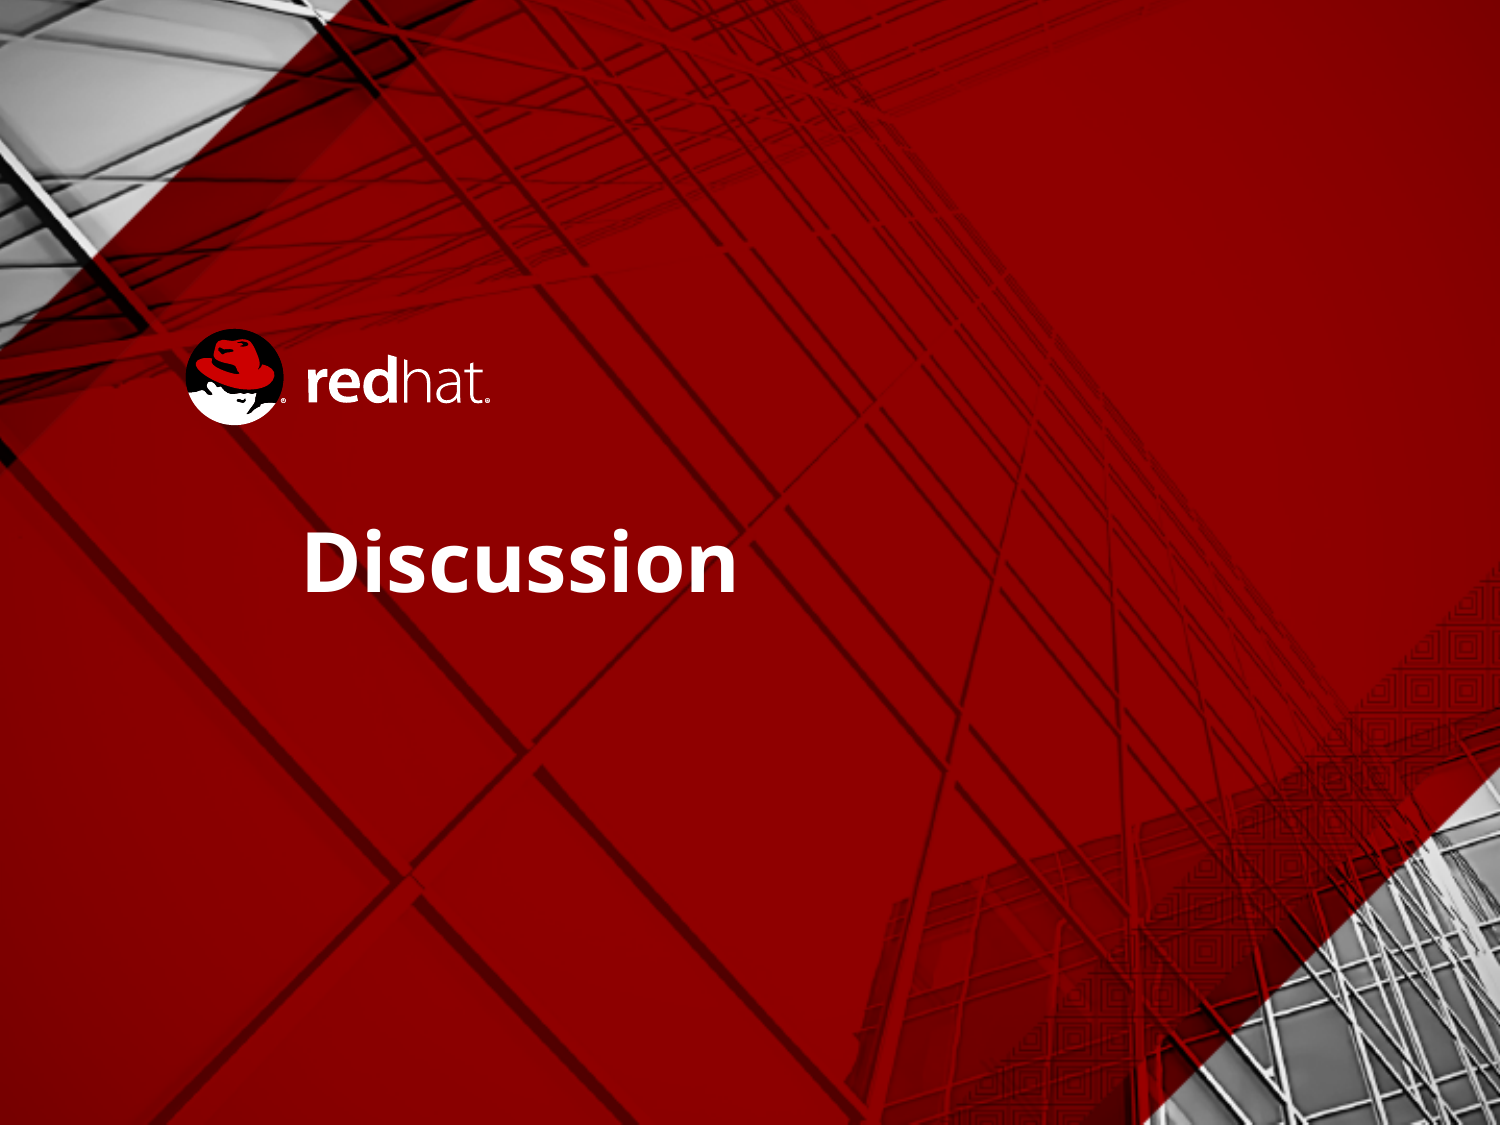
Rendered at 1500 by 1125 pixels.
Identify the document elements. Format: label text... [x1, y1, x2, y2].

title Discussion [300, 503, 1291, 717]
picture [0, 0, 1500, 1125]
